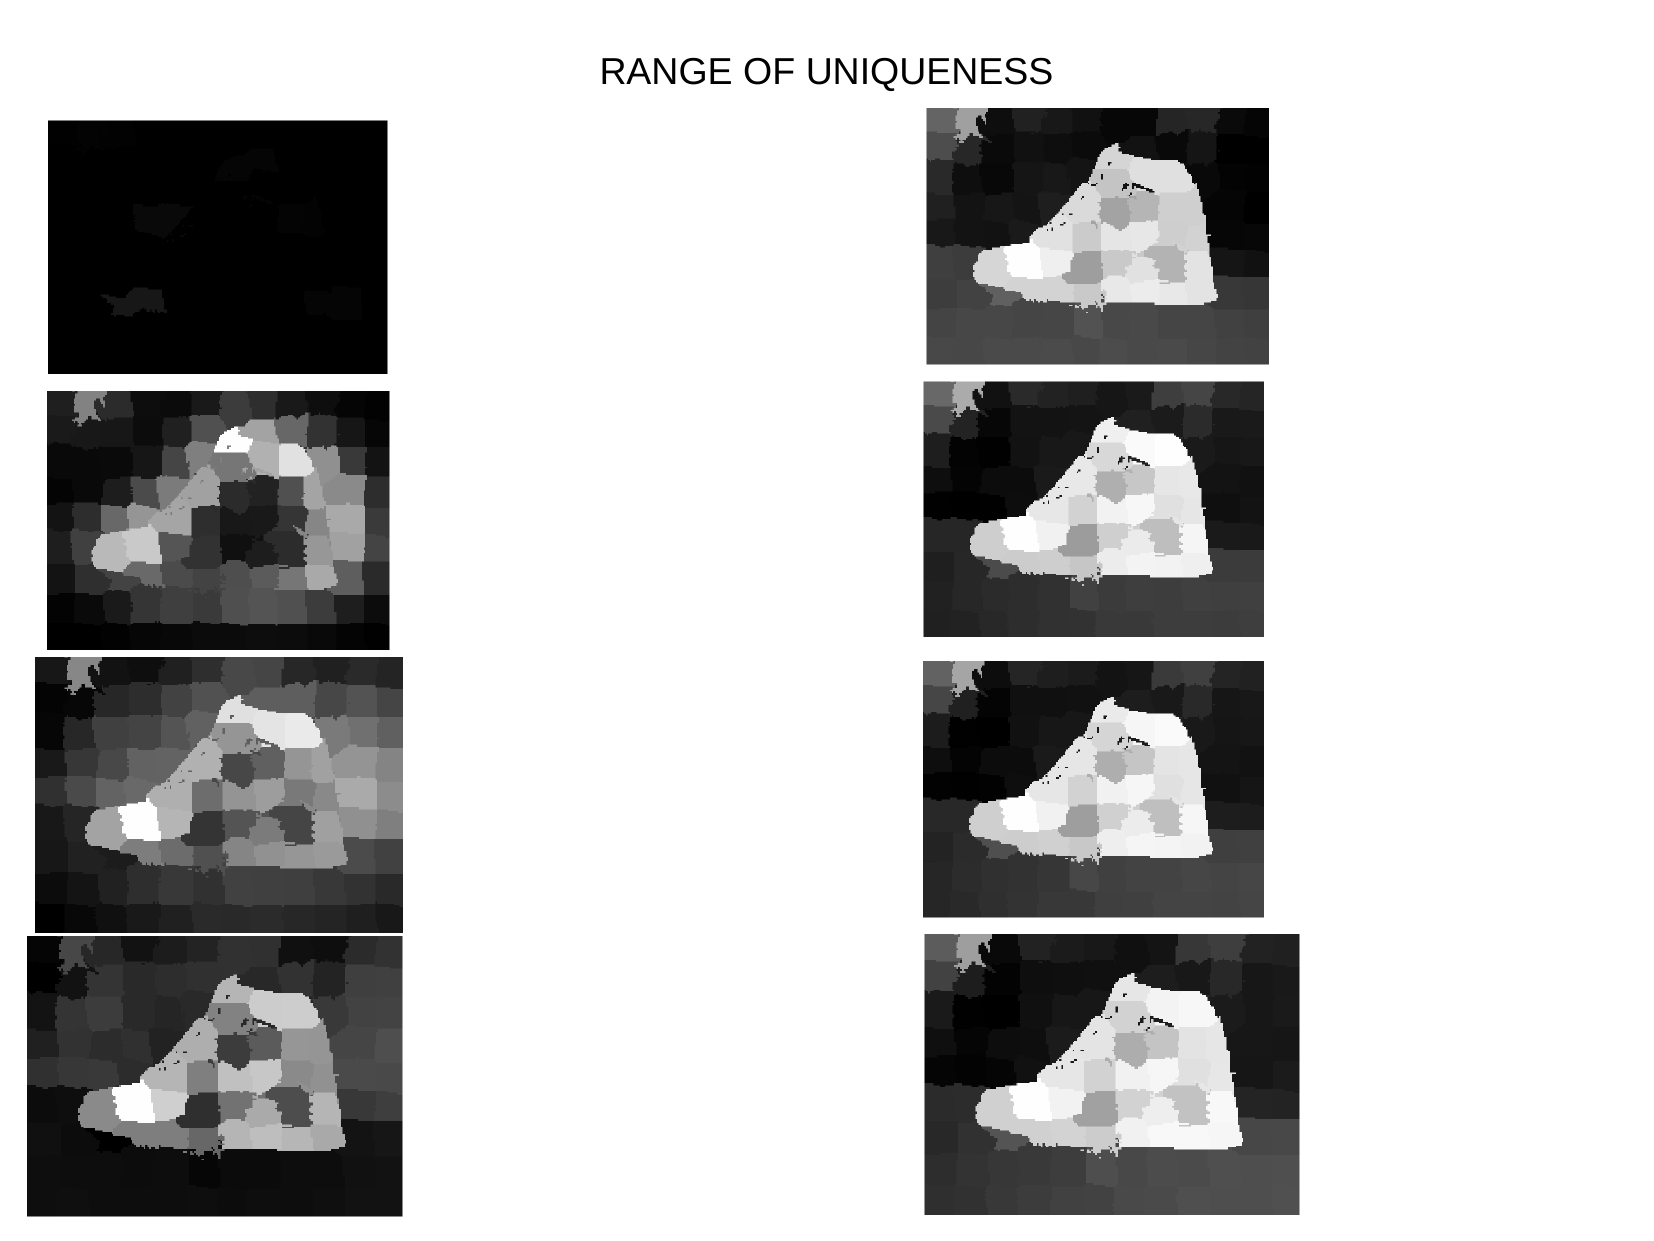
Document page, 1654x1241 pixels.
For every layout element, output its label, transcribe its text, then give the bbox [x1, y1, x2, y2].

picture [47, 118, 390, 377]
picture [924, 106, 1271, 367]
picture [47, 389, 390, 652]
picture [921, 379, 1264, 638]
picture [23, 655, 405, 1217]
title RANGE OF UNIQUENESS [82, 37, 1571, 107]
picture [921, 661, 1264, 918]
picture [921, 933, 1300, 1216]
